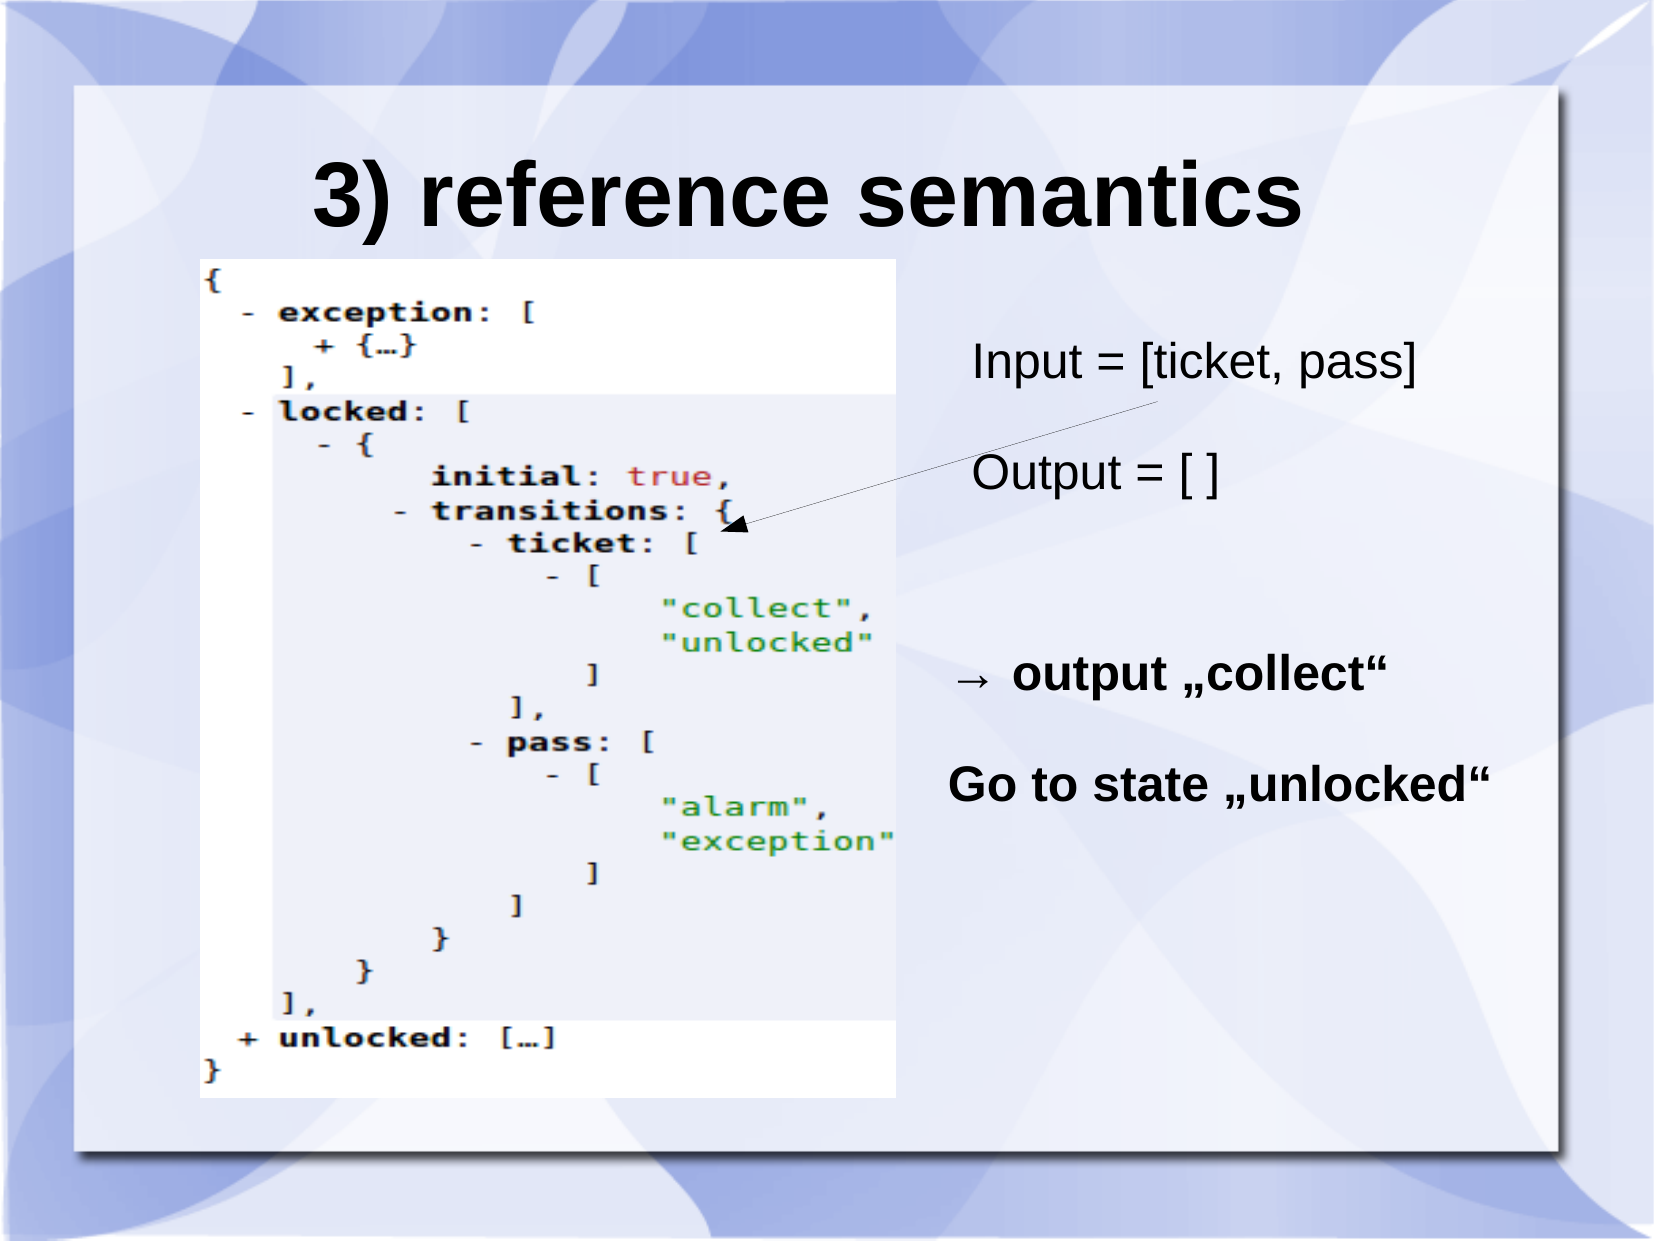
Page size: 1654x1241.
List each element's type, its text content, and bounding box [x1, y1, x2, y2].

title 3) reference semantics [82, 90, 1536, 298]
text_box Input = [ticket, pass] Output = [ ] [956, 325, 1434, 508]
text_box → output „collect“ Go to state „unlocked“ [933, 637, 1524, 820]
picture [0, 0, 1654, 1241]
